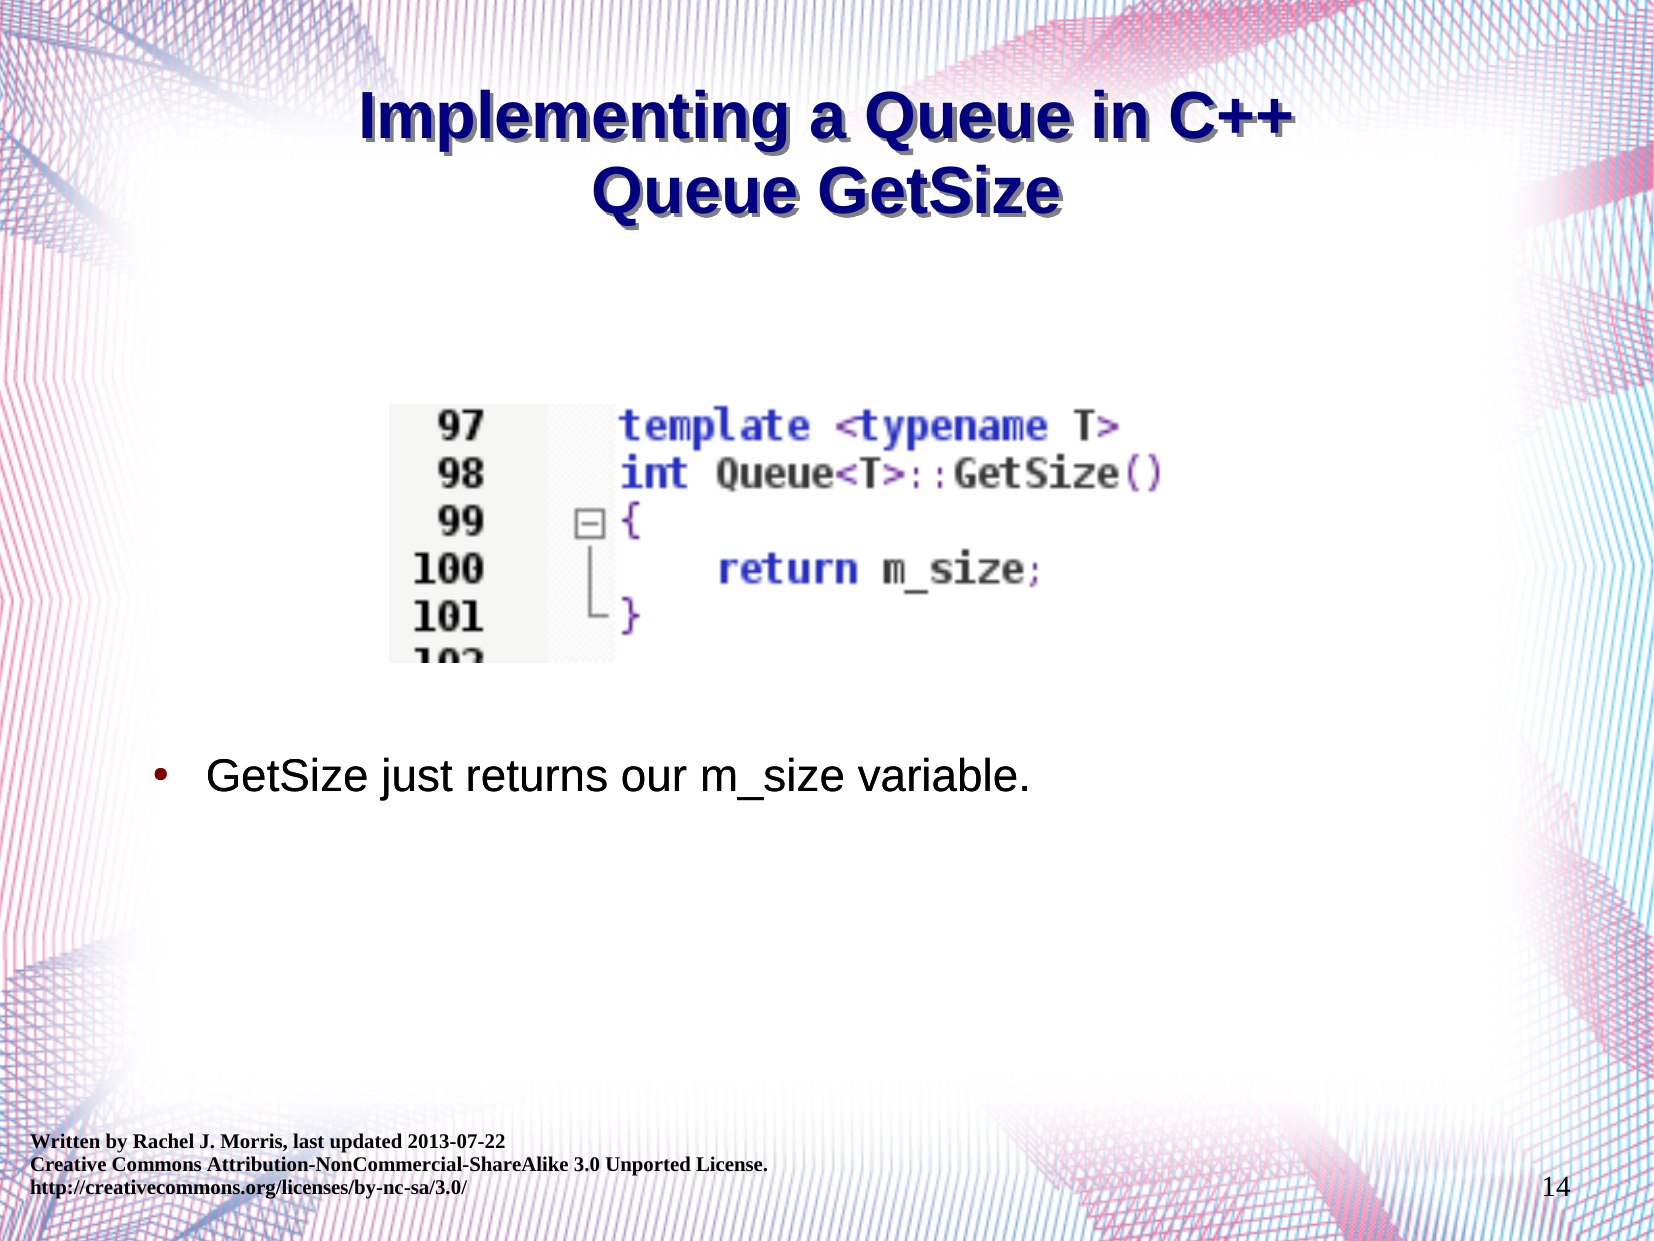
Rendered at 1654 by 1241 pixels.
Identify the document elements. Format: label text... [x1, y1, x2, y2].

picture [0, 0, 1654, 1241]
list GetSize just returns our m_size variable. [135, 750, 1571, 1027]
title Implementing a Queue in C++ Queue GetSize [82, 49, 1571, 257]
